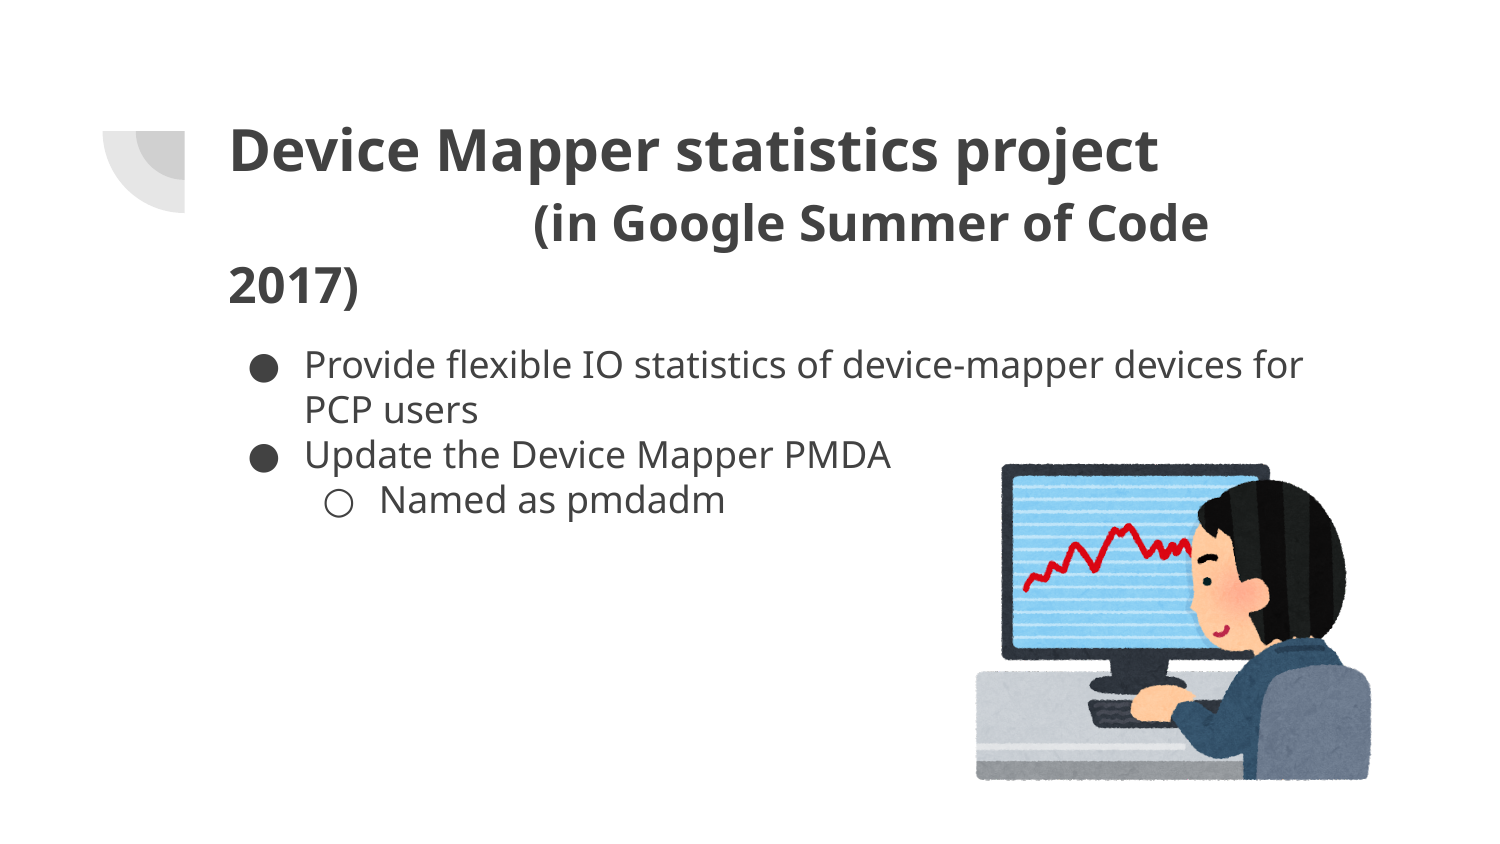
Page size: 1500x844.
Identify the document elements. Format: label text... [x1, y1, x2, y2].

picture [966, 421, 1382, 822]
list Provide flexible IO statistics of device-mapper devices for PCP users Update the Device Mapper PMDA Named as pmdadm [213, 326, 1347, 744]
title Device Mapper statistics project (in Google Summer of Code 2017) [213, 98, 1368, 263]
